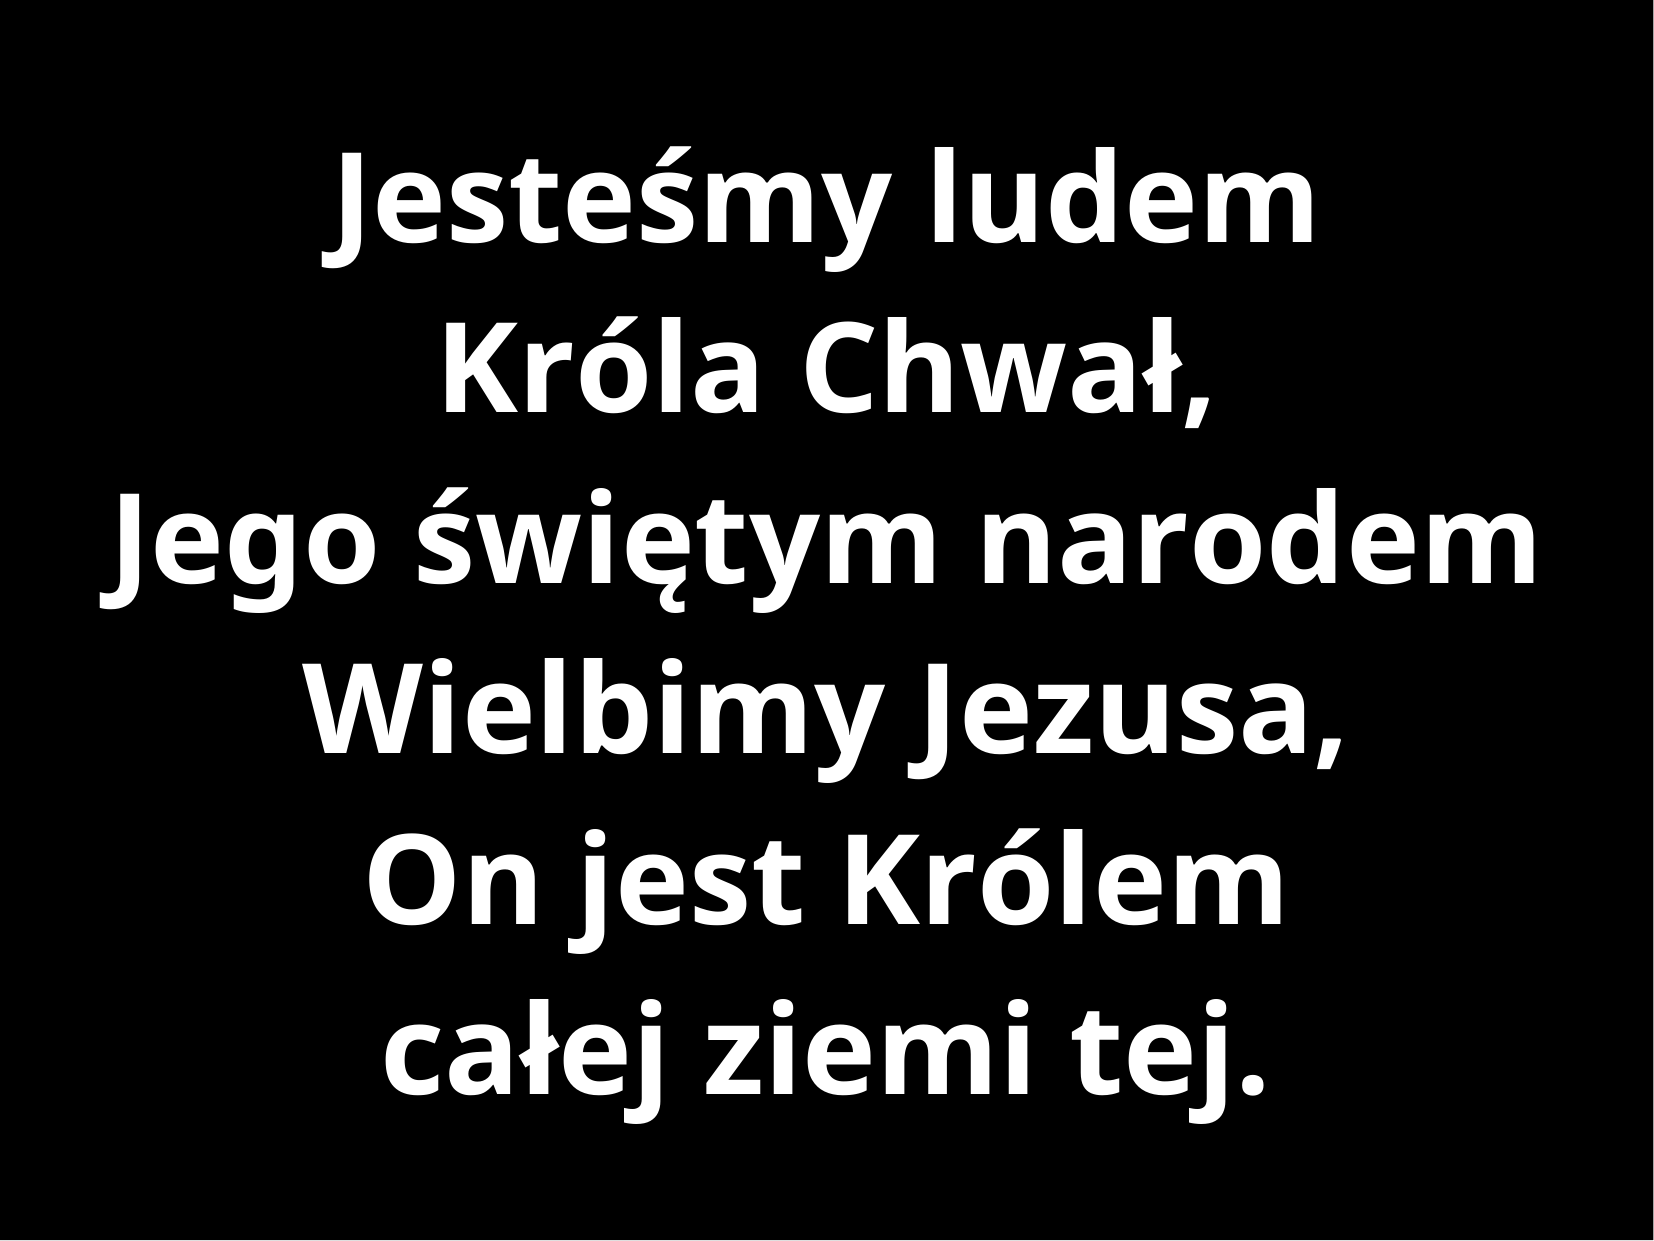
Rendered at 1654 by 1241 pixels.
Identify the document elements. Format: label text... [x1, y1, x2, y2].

title Jesteśmy ludem Króla Chwał, Jego świętym narodem Wielbimy Jezusa, On jest Królem całej ziemi tej. [0, 0, 1654, 1241]
